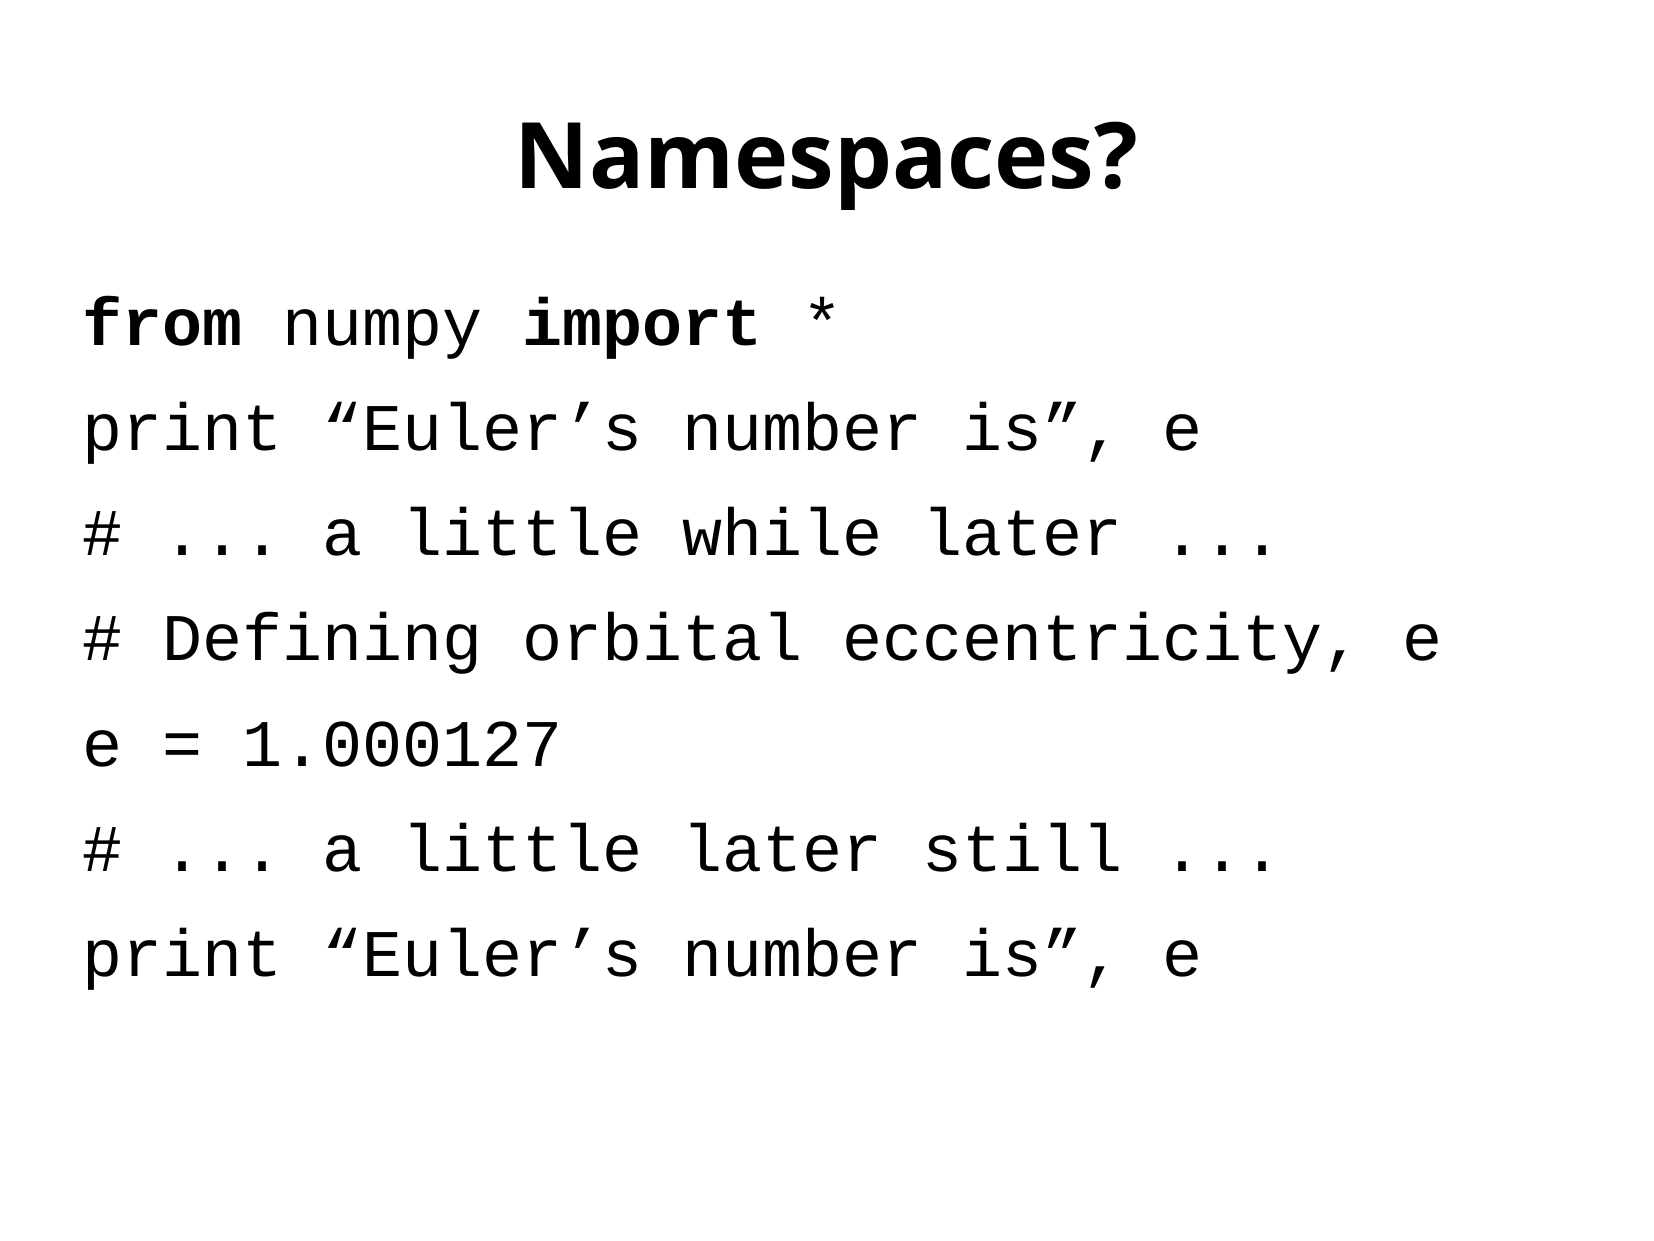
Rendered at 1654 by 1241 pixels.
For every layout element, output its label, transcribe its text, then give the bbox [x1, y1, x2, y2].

title Namespaces? [82, 49, 1571, 257]
list from numpy import * print “Euler’s number is”, e # ... a little while later ... # Defining orbital eccentricity, e e = 1.000127 # ... a little later still ... print “Euler’s number is”, e [82, 290, 1571, 1010]
